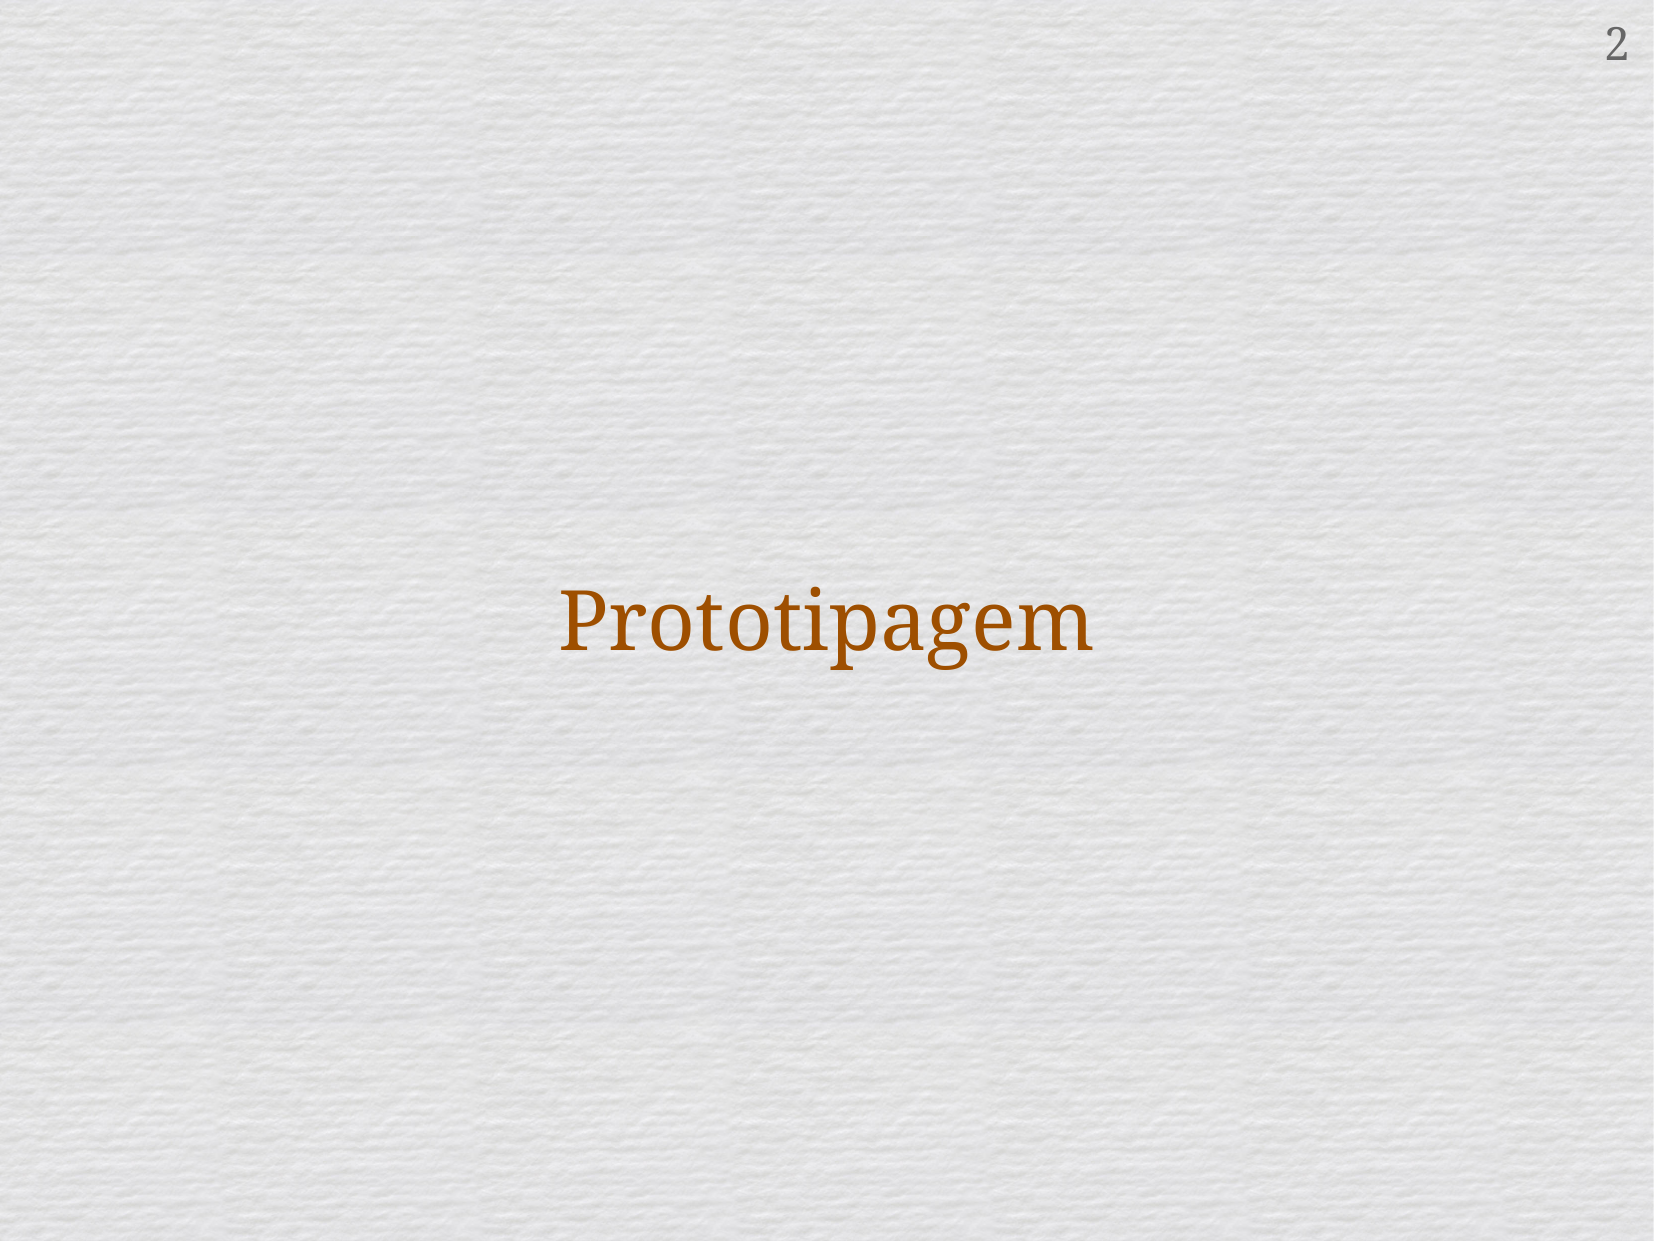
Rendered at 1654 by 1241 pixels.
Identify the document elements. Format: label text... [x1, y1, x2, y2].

title Prototipagem [59, 568, 1595, 672]
picture [0, 0, 1654, 1241]
